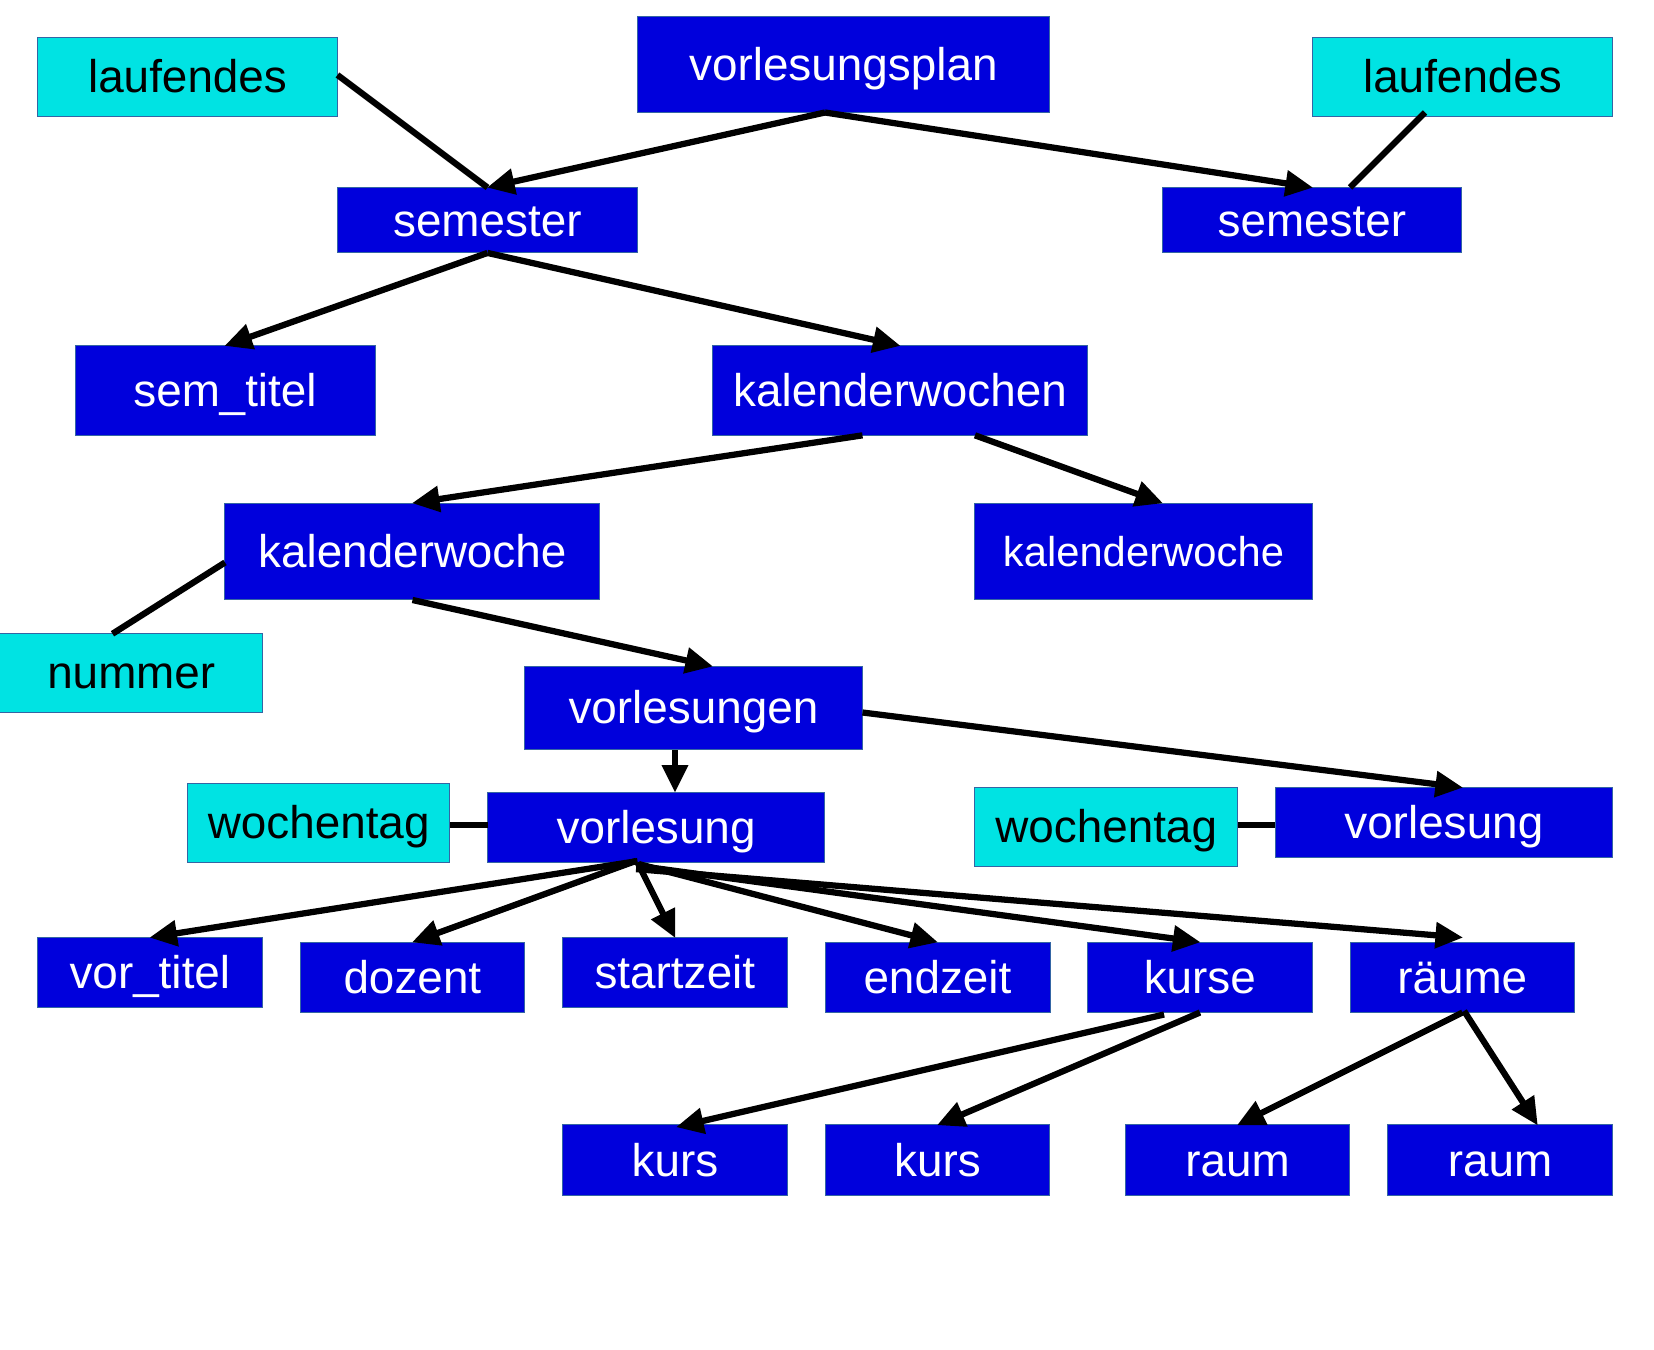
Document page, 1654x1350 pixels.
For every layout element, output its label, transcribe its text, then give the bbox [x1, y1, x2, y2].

text_box vorlesung [1275, 787, 1613, 858]
text_box semester [337, 187, 638, 253]
text_box vor_titel [37, 937, 263, 1008]
text_box raum [1387, 1124, 1613, 1196]
text_box laufendes [1312, 37, 1613, 117]
text_box wochentag [974, 787, 1238, 867]
text_box vorlesungsplan [637, 16, 1050, 113]
text_box kalenderwoche [224, 503, 600, 600]
text_box räume [1350, 942, 1575, 1013]
text_box startzeit [562, 937, 788, 1008]
text_box raum [1125, 1124, 1350, 1196]
text_box kurs [562, 1124, 788, 1196]
text_box endzeit [825, 942, 1051, 1013]
text_box kalenderwochen [712, 345, 1088, 436]
text_box semester [1162, 187, 1462, 253]
text_box laufendes [37, 37, 338, 117]
text_box vorlesungen [524, 666, 863, 750]
text_box nummer [0, 633, 263, 713]
text_box wochentag [187, 783, 450, 863]
text_box vorlesung [487, 792, 825, 863]
text_box kalenderwoche [974, 503, 1313, 600]
text_box kurse [1087, 942, 1313, 1013]
text_box dozent [300, 942, 525, 1013]
text_box kurs [825, 1124, 1050, 1196]
text_box sem_titel [75, 345, 376, 436]
